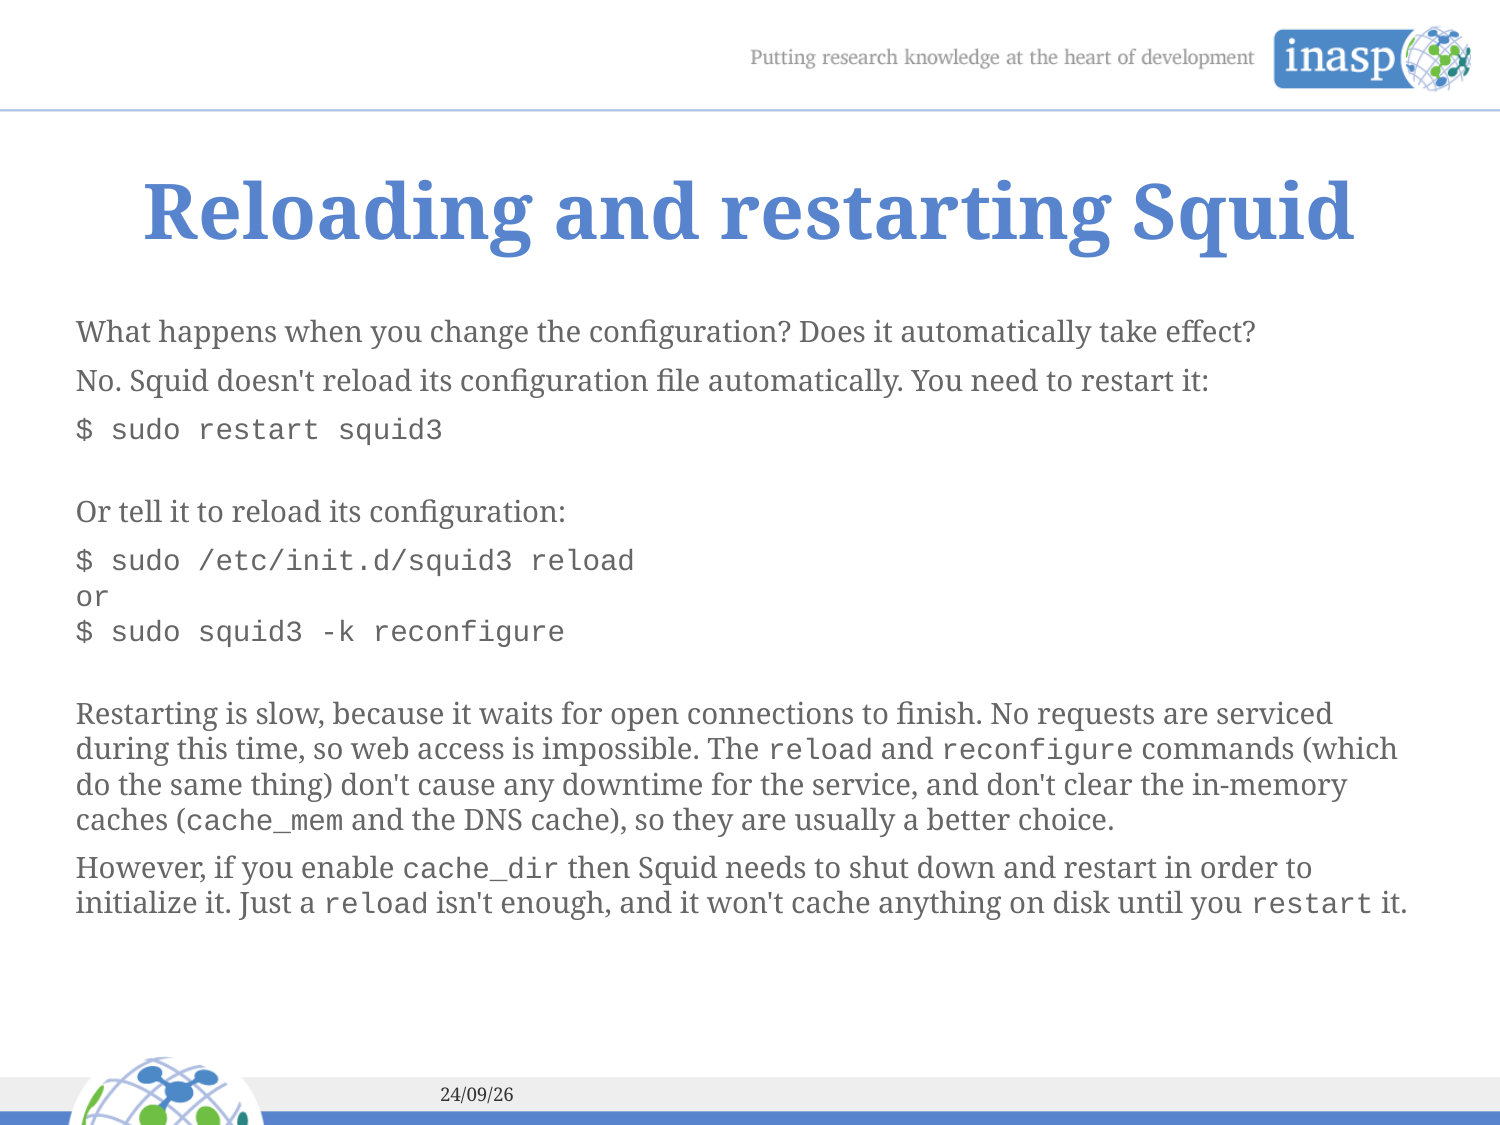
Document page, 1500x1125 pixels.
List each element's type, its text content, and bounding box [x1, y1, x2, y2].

title Reloading and restarting Squid [75, 129, 1426, 313]
list What happens when you change the configuration? Does it automatically take effect? No. Squid doesn't reload its configuration file automatically. You need to restart it: $ sudo restart squid3 Or tell it to reload its configuration: $ sudo /etc/init.d/squid3 reload or $ sudo squid3 -k reconfigure Restarting is slow, because it waits for open connections to finish. No requests are serviced during this time, so web access is impossible. The reload and reconfigure commands (which do the same thing) don't cause any downtime for the service, and don't clear the in-memory caches (cache_mem and the DNS cache), so they are usually a better choice. However, if you enable cache_dir then Squid needs to shut down and restart in order to initialize it. Just a reload isn't enough, and it won't cache anything on disk until you restart it. [75, 313, 1426, 967]
picture [0, 0, 1500, 1125]
